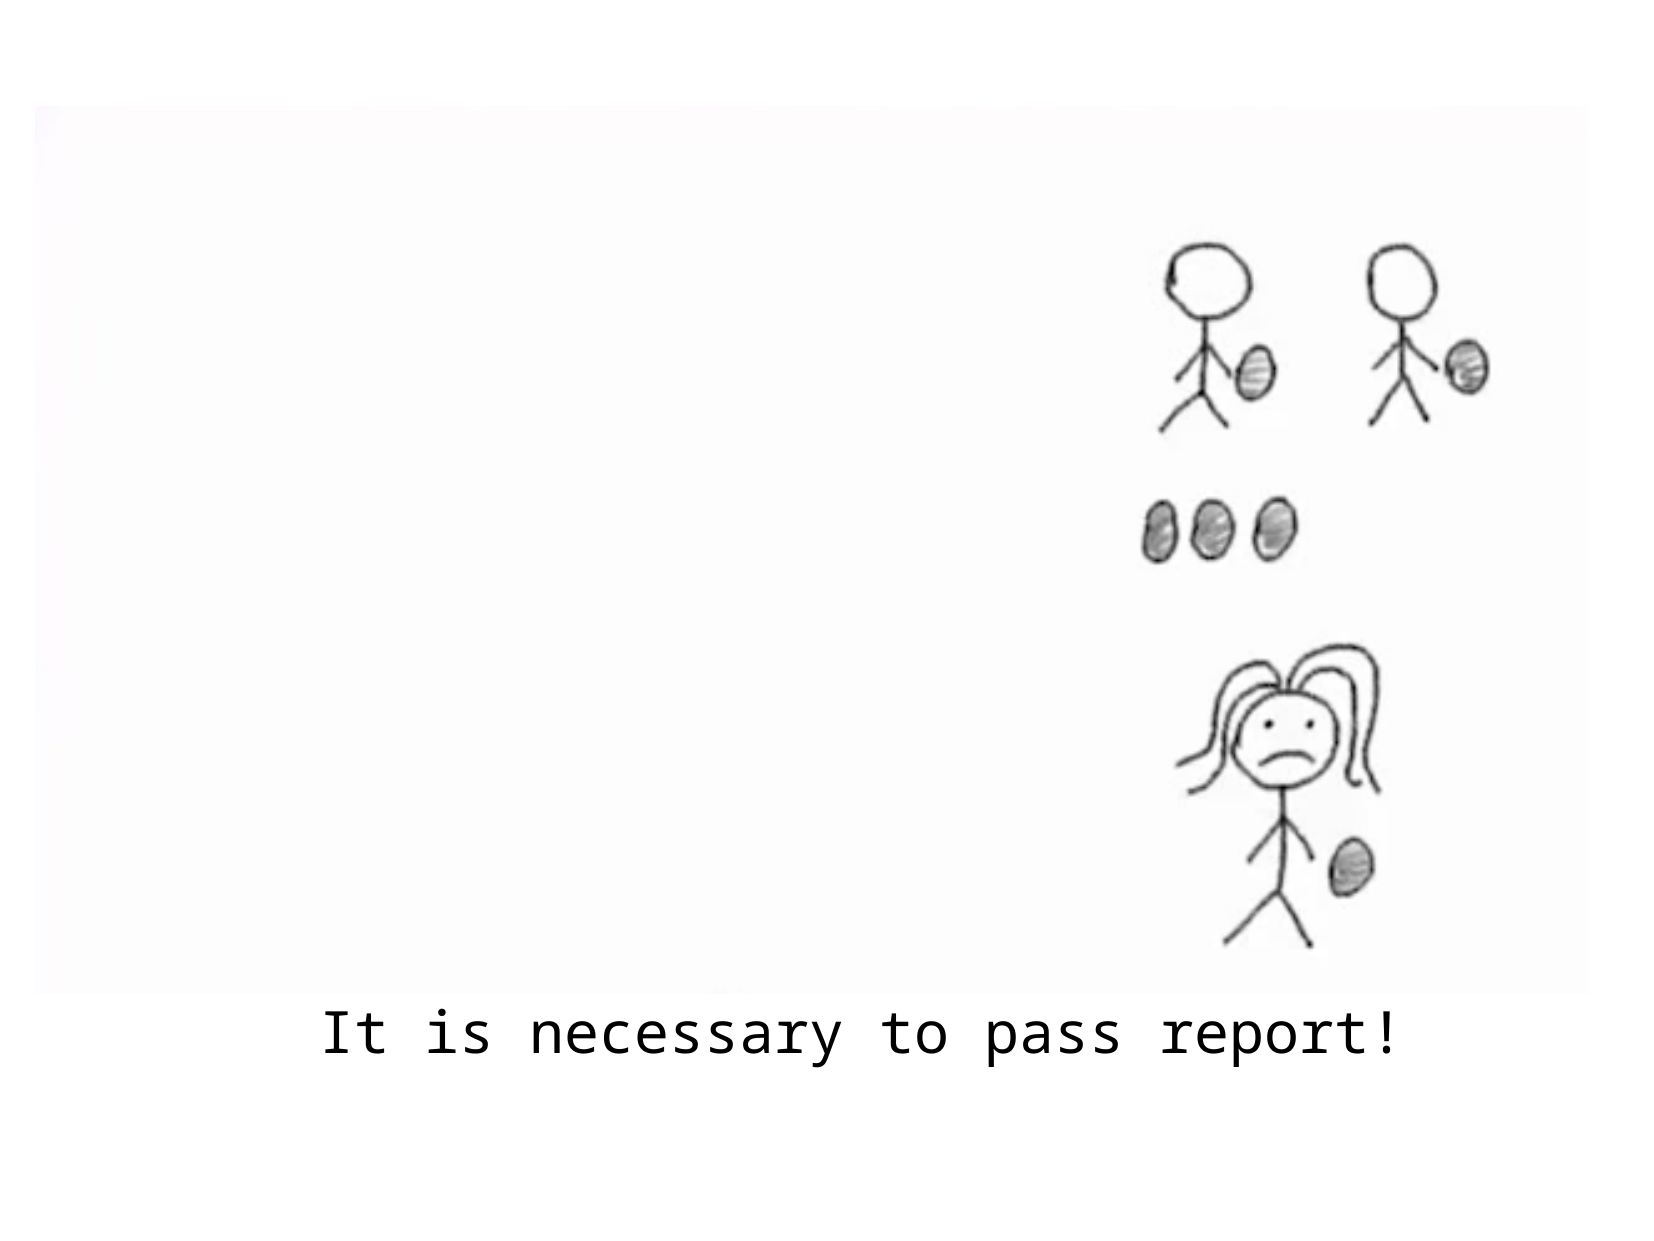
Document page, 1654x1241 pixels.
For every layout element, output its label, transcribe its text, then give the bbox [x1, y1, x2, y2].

title It is necessary to pass report! [118, 926, 1607, 1134]
picture [35, 106, 1588, 994]
